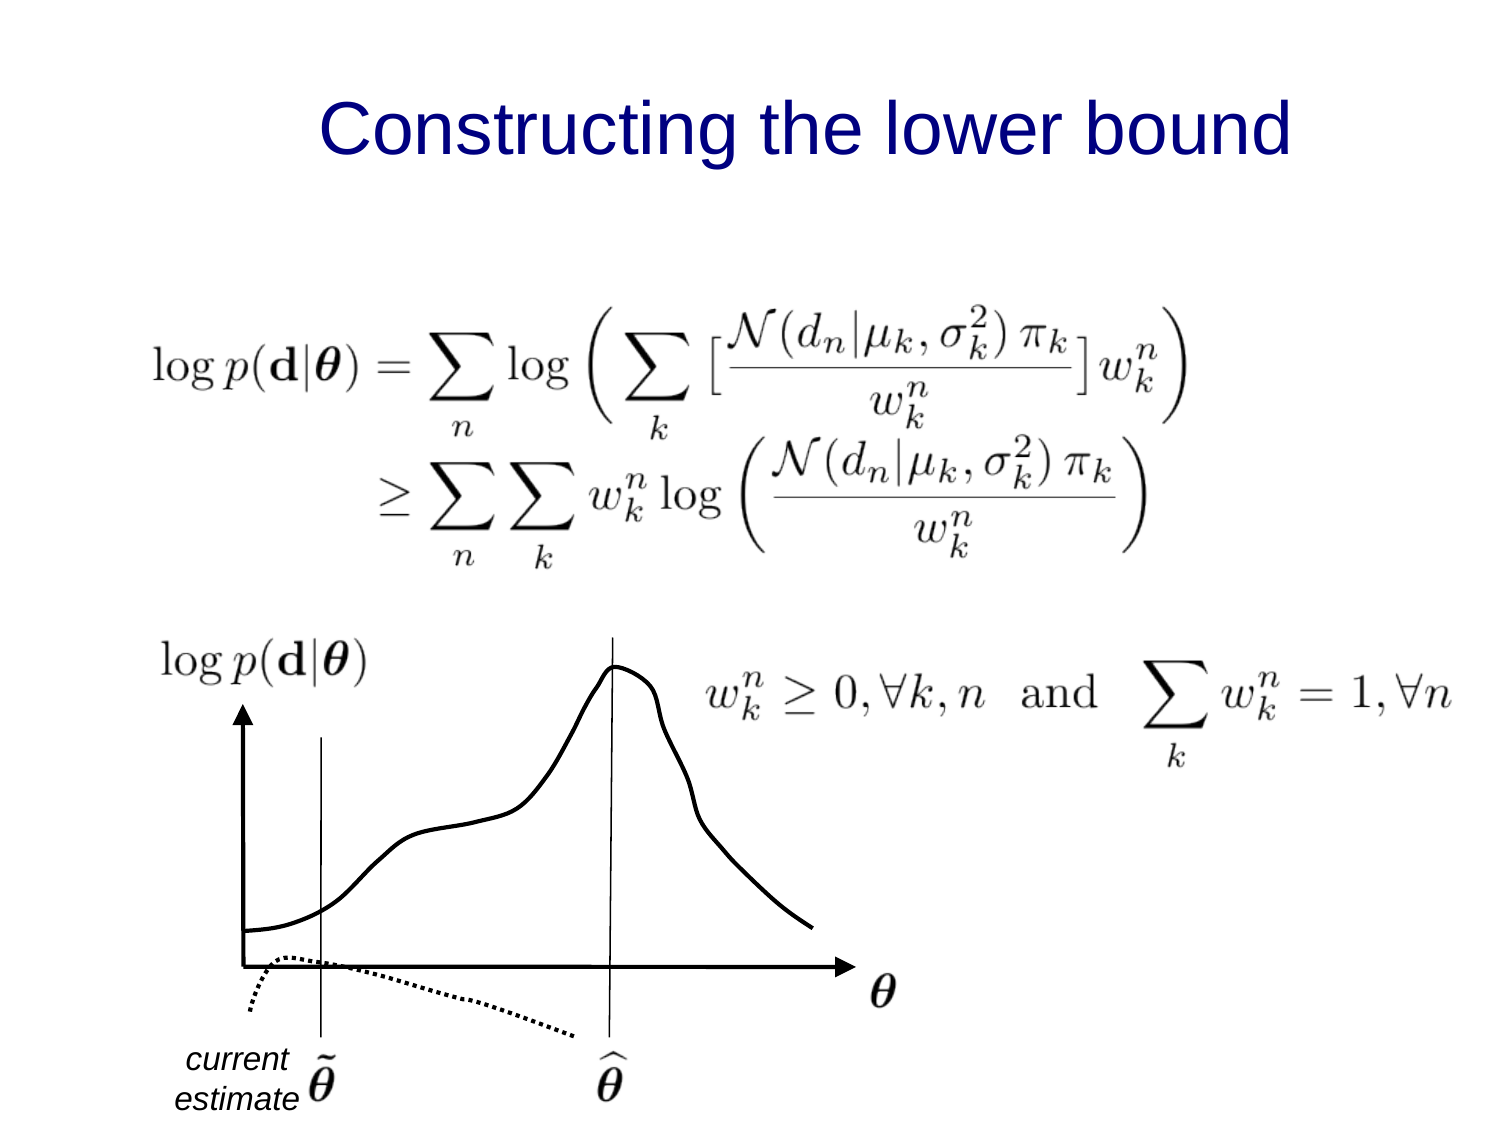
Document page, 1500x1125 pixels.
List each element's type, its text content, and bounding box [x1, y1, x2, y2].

title Constructing the lower bound [149, 65, 1463, 179]
picture [137, 626, 379, 699]
picture [689, 637, 1460, 775]
text_box current estimate [137, 1029, 338, 1125]
picture [537, 1031, 638, 1125]
picture [129, 287, 1203, 576]
picture [837, 951, 910, 1026]
picture [291, 1043, 347, 1114]
